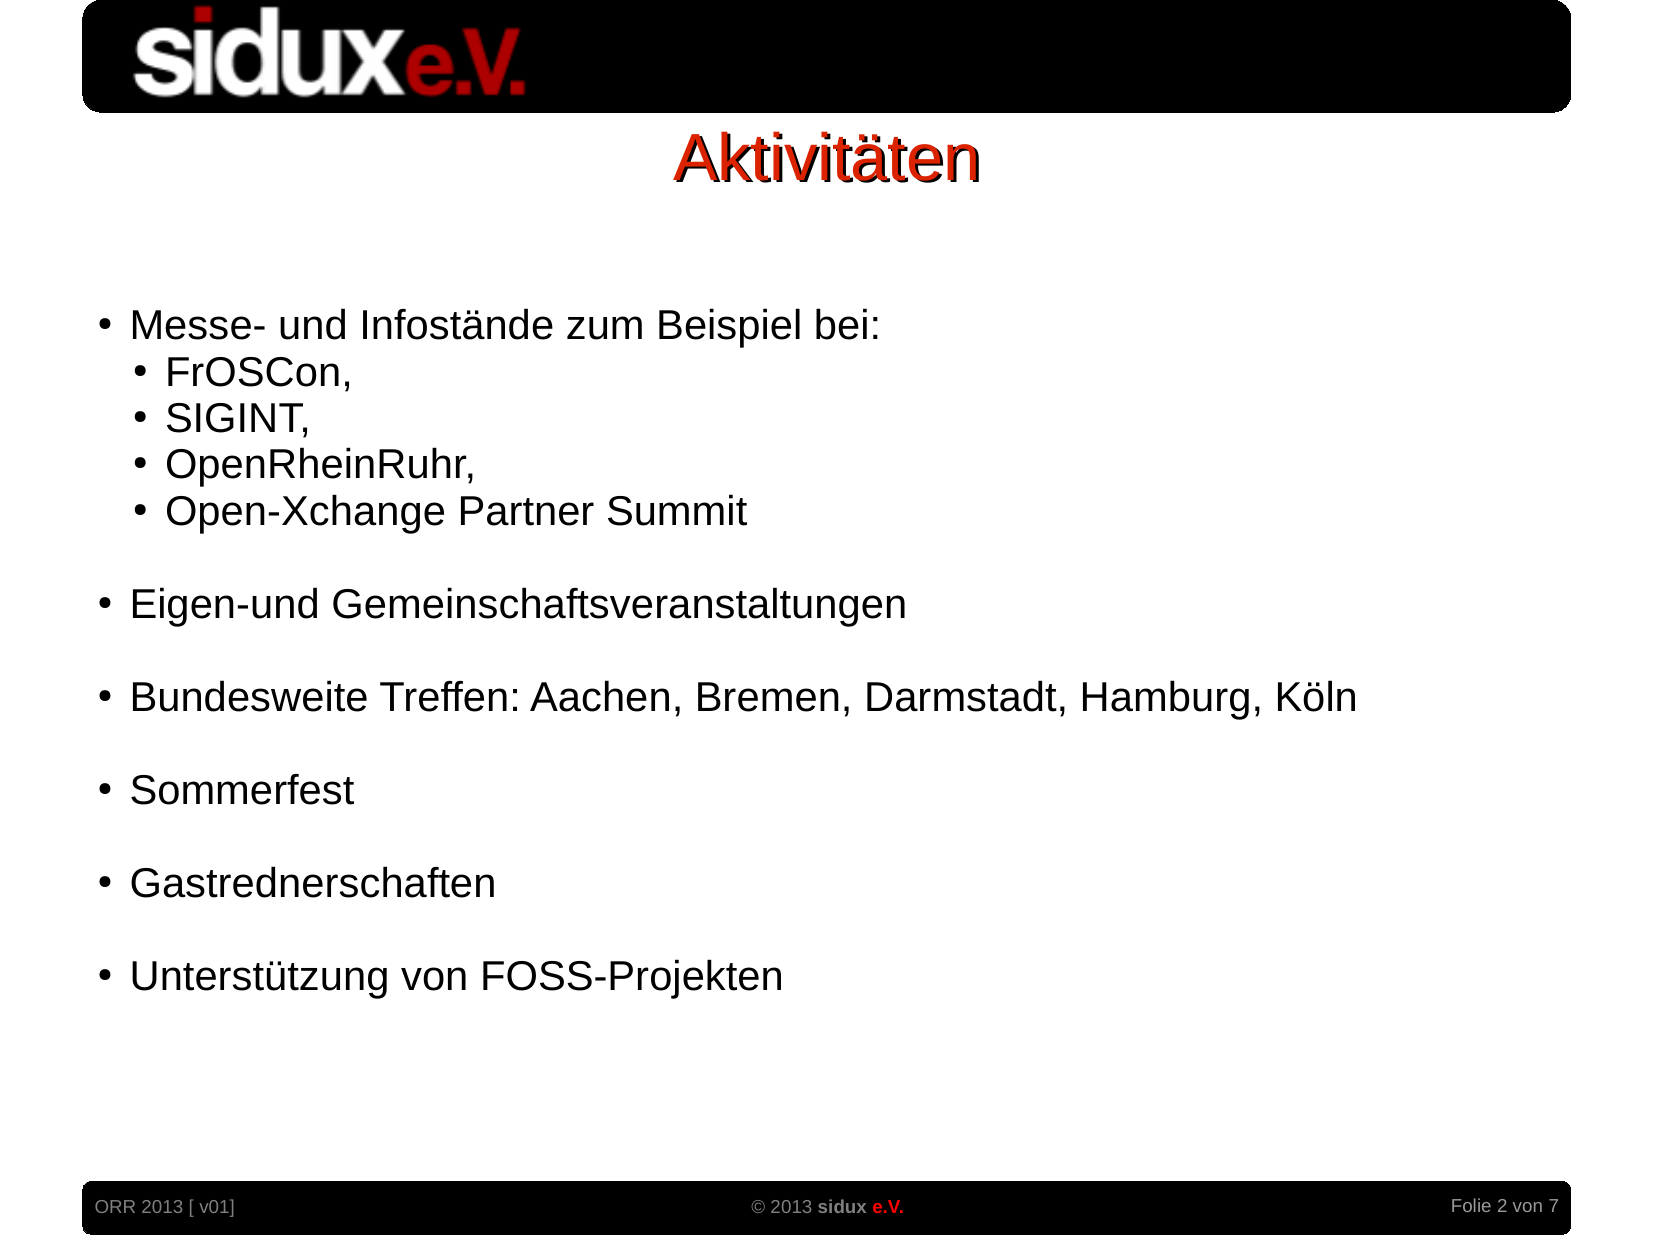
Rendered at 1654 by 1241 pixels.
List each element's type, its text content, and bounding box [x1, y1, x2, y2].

picture [113, 0, 532, 110]
text_box Aktivitäten [82, 112, 1571, 213]
text_box Messe- und Infostände zum Beispiel bei: FrOSCon, SIGINT, OpenRheinRuhr, Open-Xchange Partner Summit Eigen-und Gemeinschaftsveranstaltungen Bundesweite Treffen: Aachen, Bremen, Darmstadt, Hamburg, Köln Sommerfest Gastrednerschaften Unterstützung von FOSS-Projekten [82, 224, 1571, 1170]
